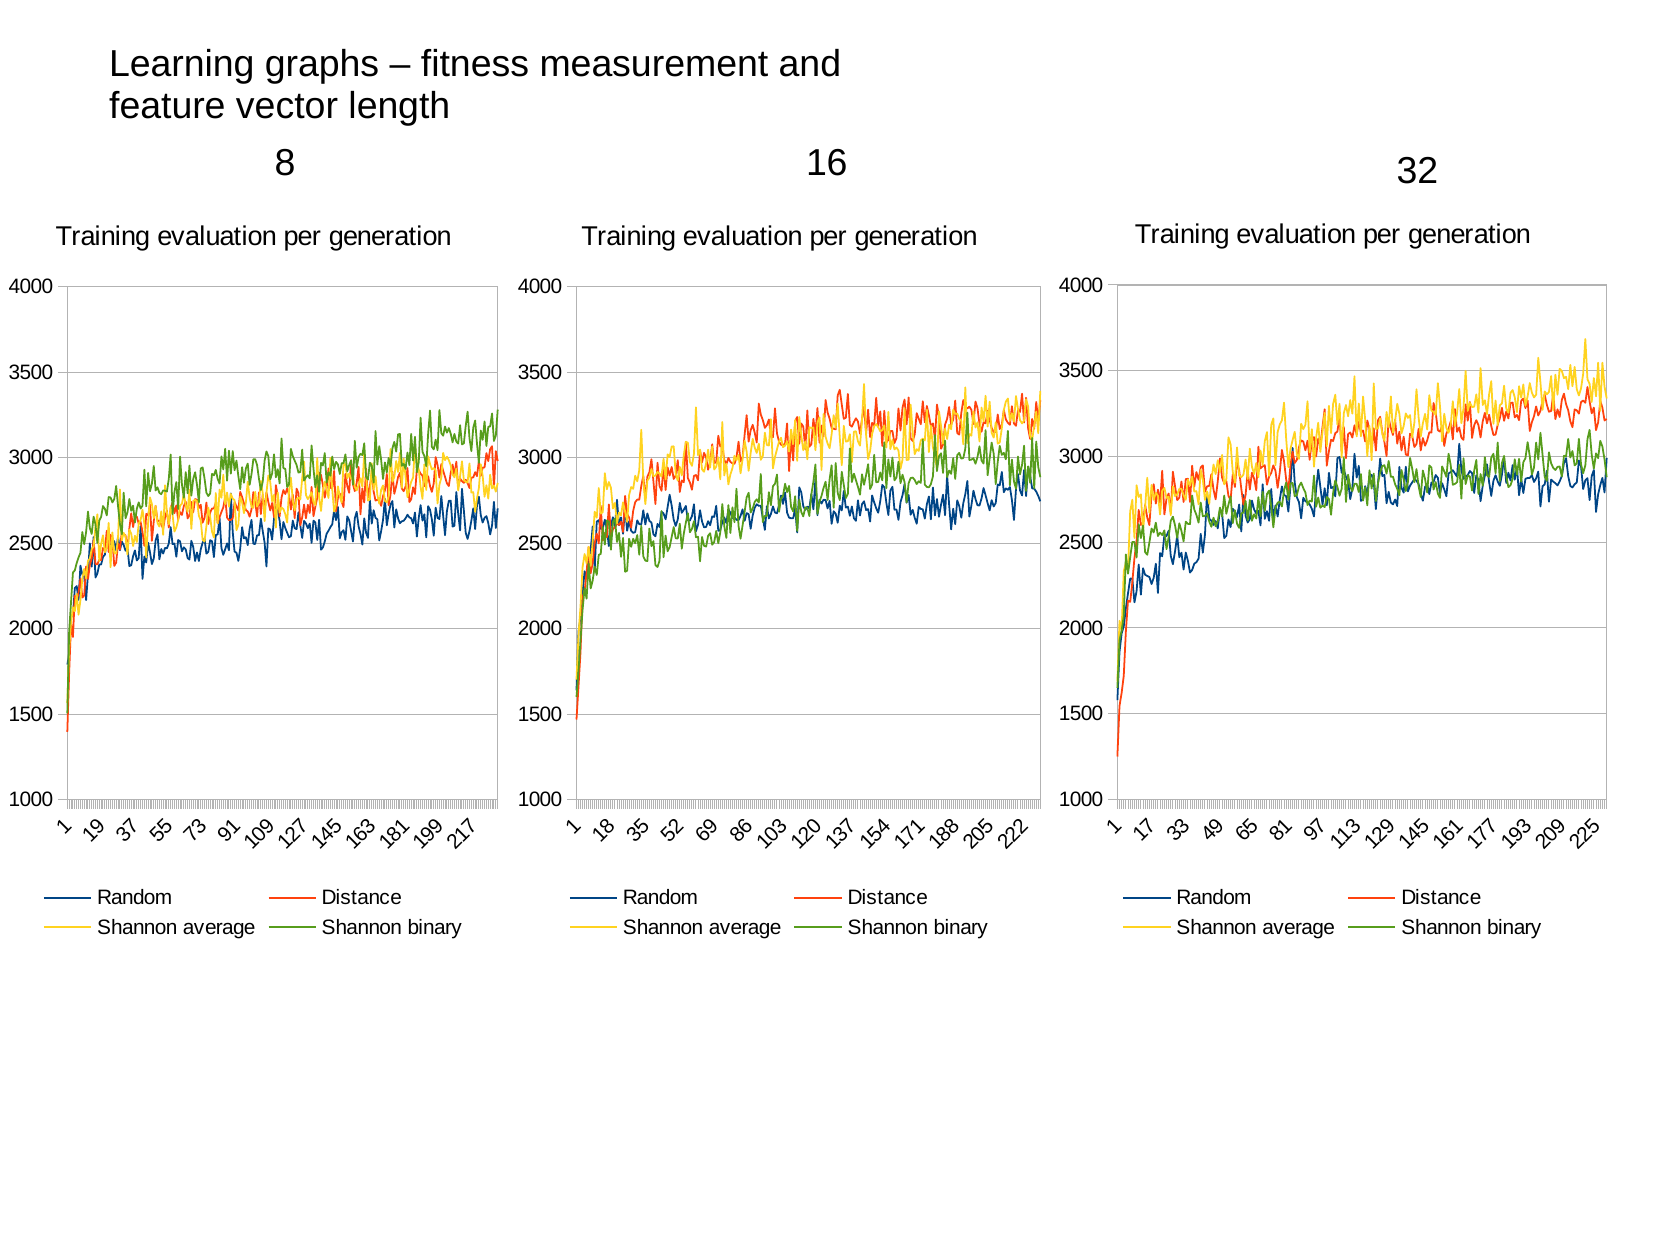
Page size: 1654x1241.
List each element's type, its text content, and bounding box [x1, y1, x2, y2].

text_box Learning graphs – fitness measurement and feature vector length [94, 35, 886, 135]
text_box 32 [1381, 141, 1465, 188]
text_box 8 [259, 134, 355, 191]
text_box 16 [791, 134, 875, 191]
chart [0, 188, 1619, 945]
